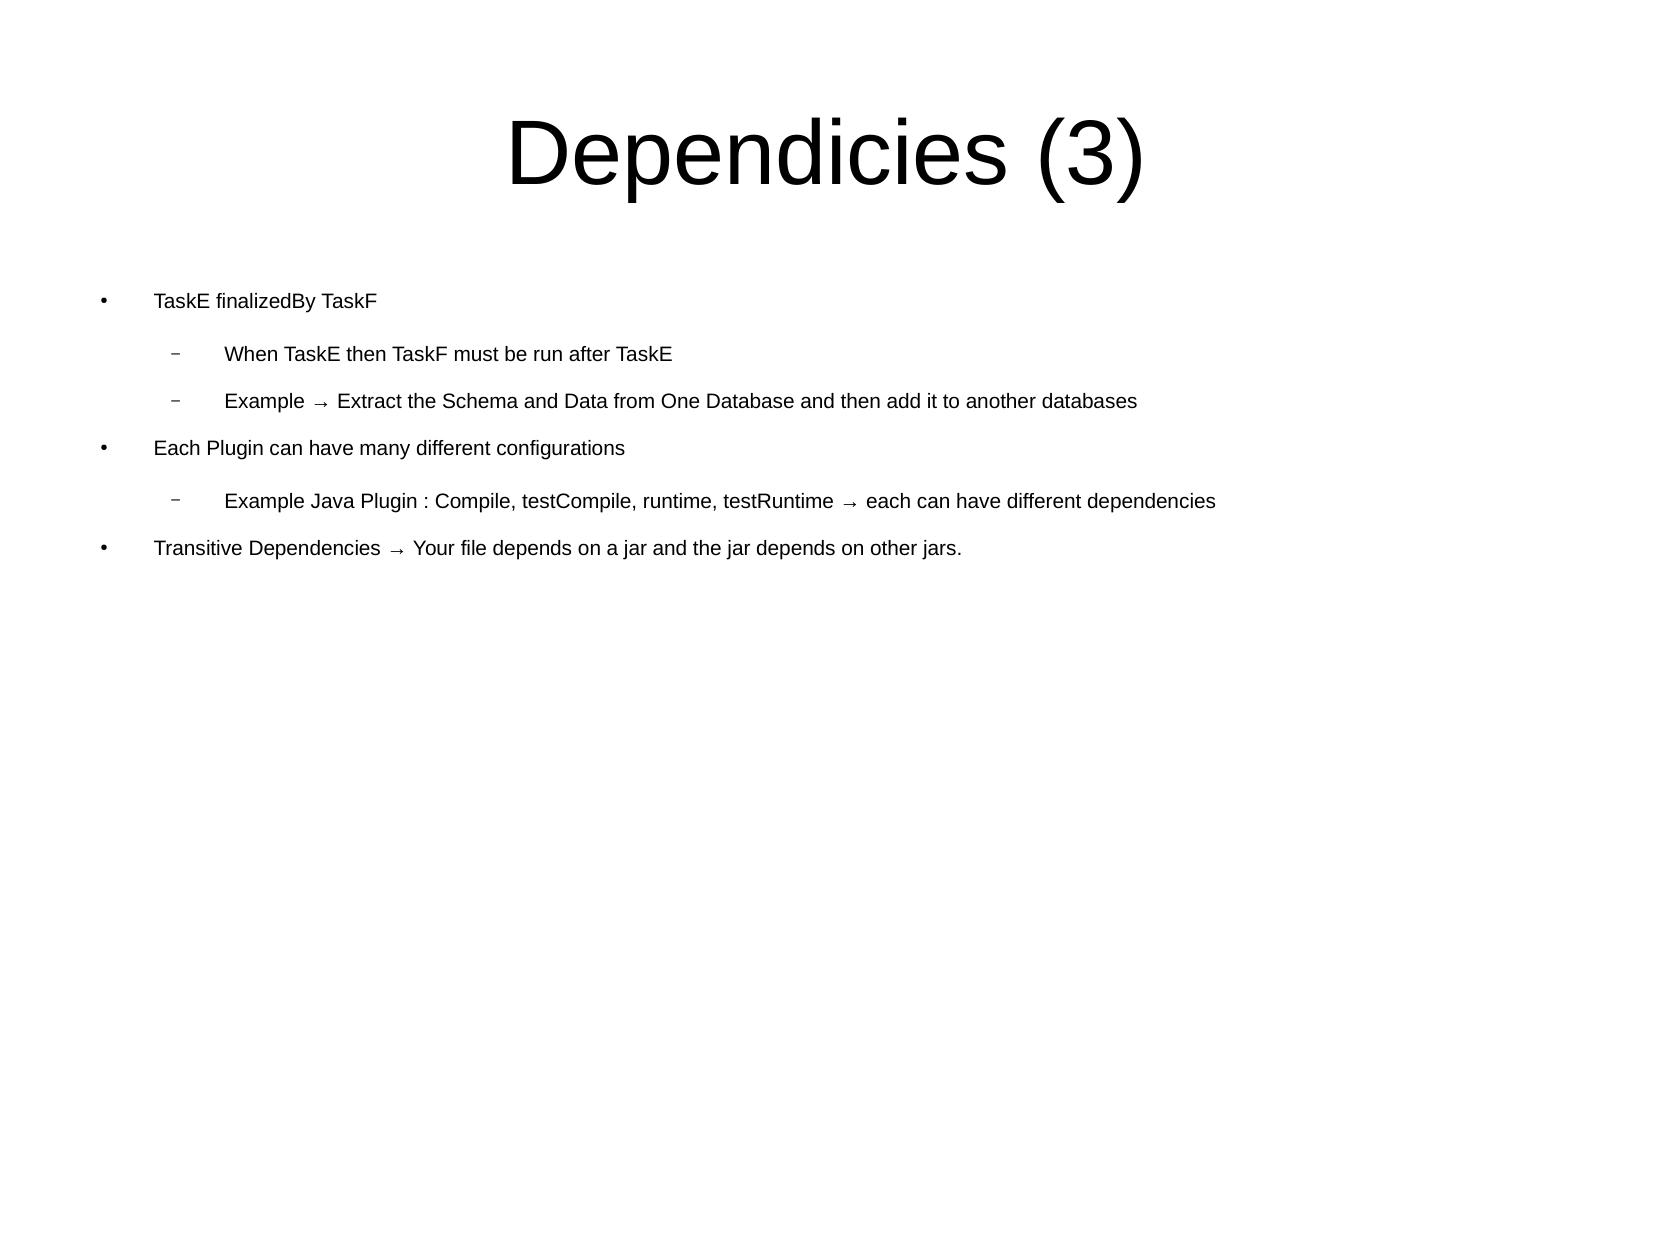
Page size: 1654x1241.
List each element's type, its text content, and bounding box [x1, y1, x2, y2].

list TaskE finalizedBy TaskF When TaskE then TaskF must be run after TaskE Example → Extract the Schema and Data from One Database and then add it to another databases Each Plugin can have many different configurations Example Java Plugin : Compile, testCompile, runtime, testRuntime → each can have different dependencies Transitive Dependencies → Your file depends on a jar and the jar depends on other jars. [82, 290, 1571, 1010]
title Dependicies (3) [82, 49, 1571, 257]
